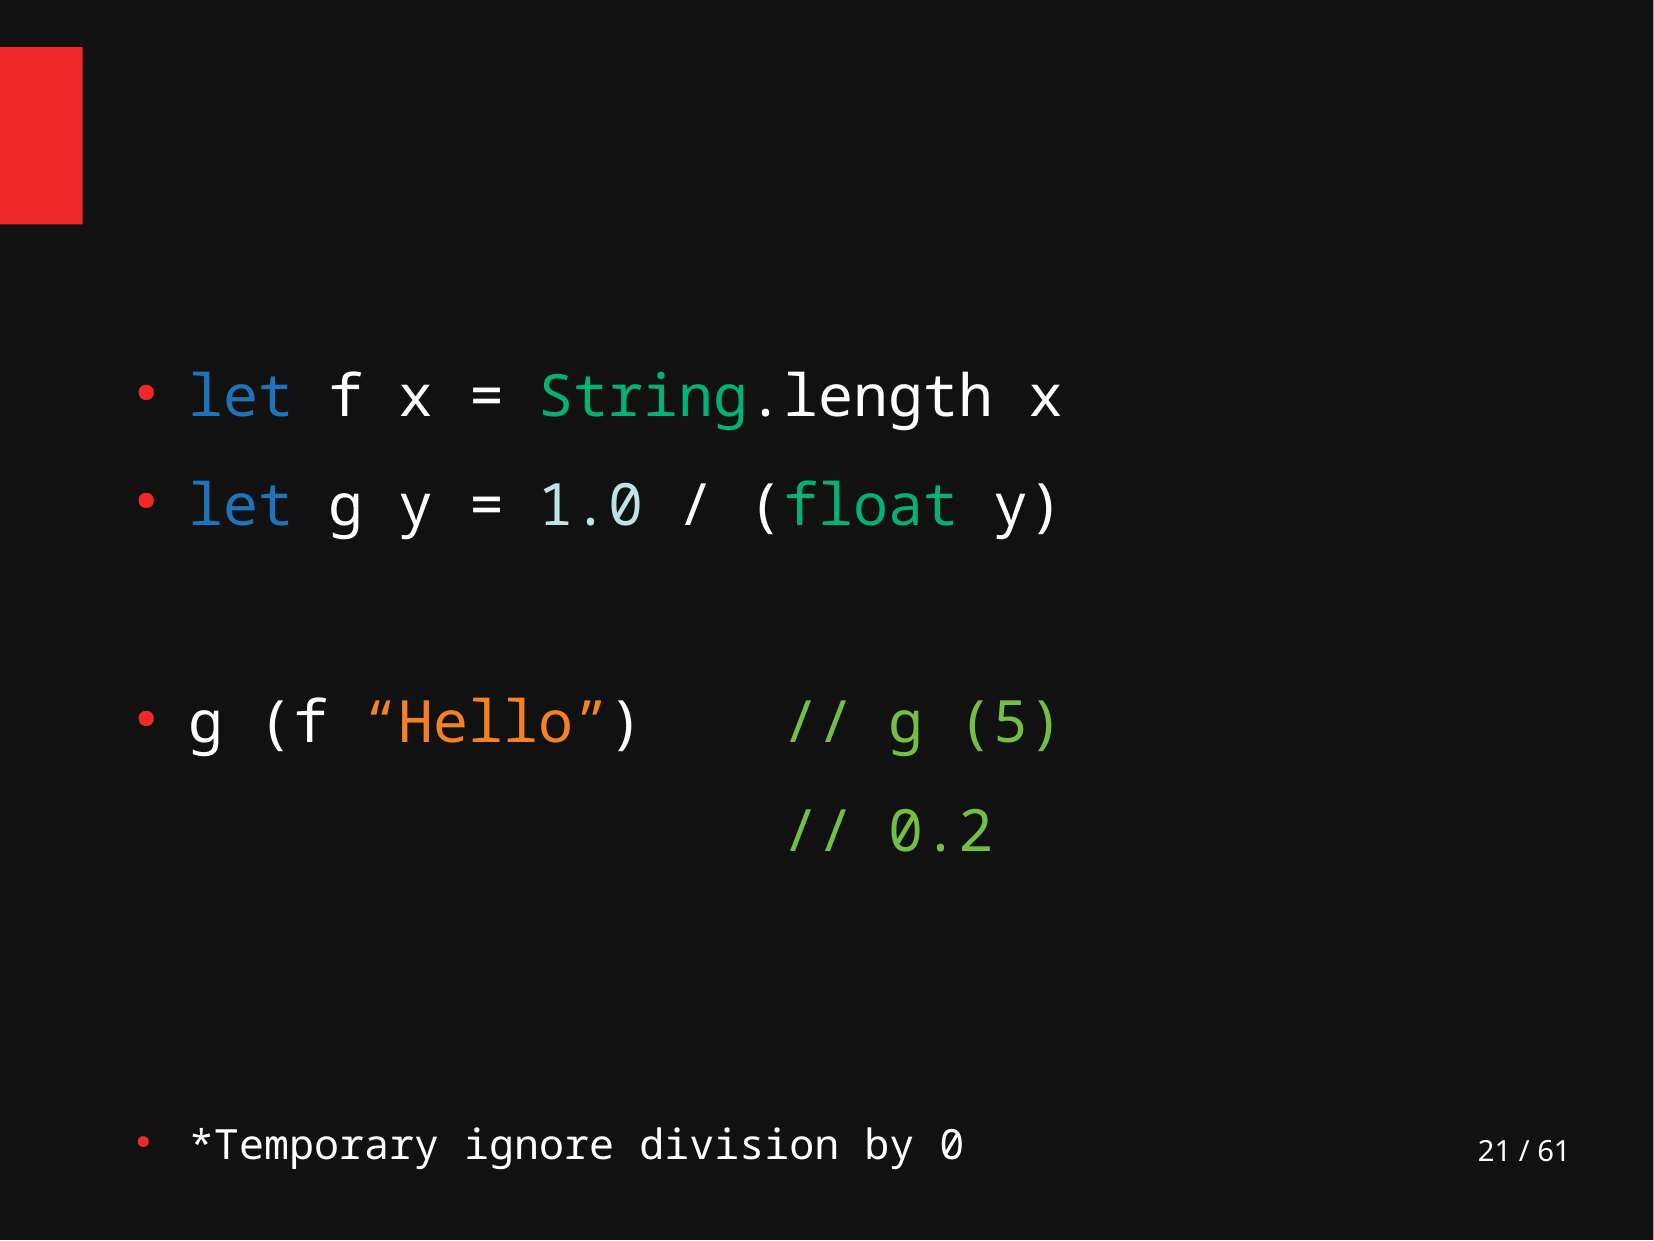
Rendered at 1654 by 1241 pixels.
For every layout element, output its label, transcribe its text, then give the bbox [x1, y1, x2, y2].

list let f x = String.length x let g y = 1.0 / (float y) g (f “Hello”) // g (5) // 0.2 *Temporary ignore division by 0 [118, 354, 1536, 1074]
